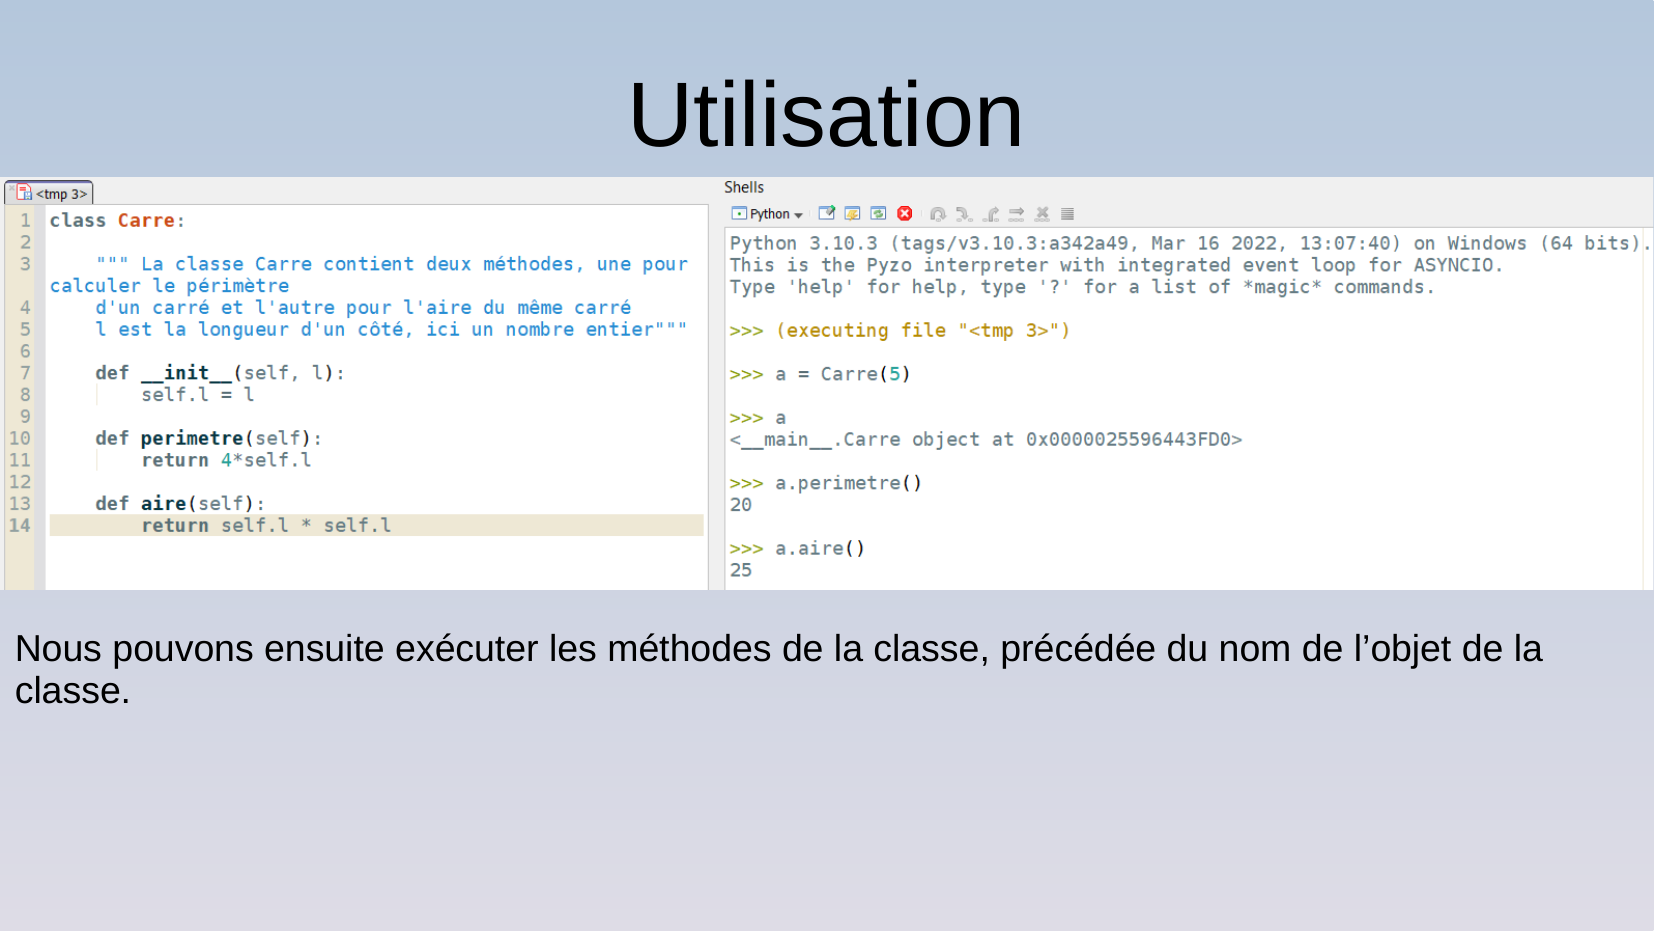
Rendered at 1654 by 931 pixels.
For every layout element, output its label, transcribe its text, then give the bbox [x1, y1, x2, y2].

title Utilisation [82, 37, 1571, 177]
picture [0, 177, 1654, 590]
text_box Nous pouvons ensuite exécuter les méthodes de la classe, précédée du nom de l’objet de la classe. [0, 620, 1654, 719]
